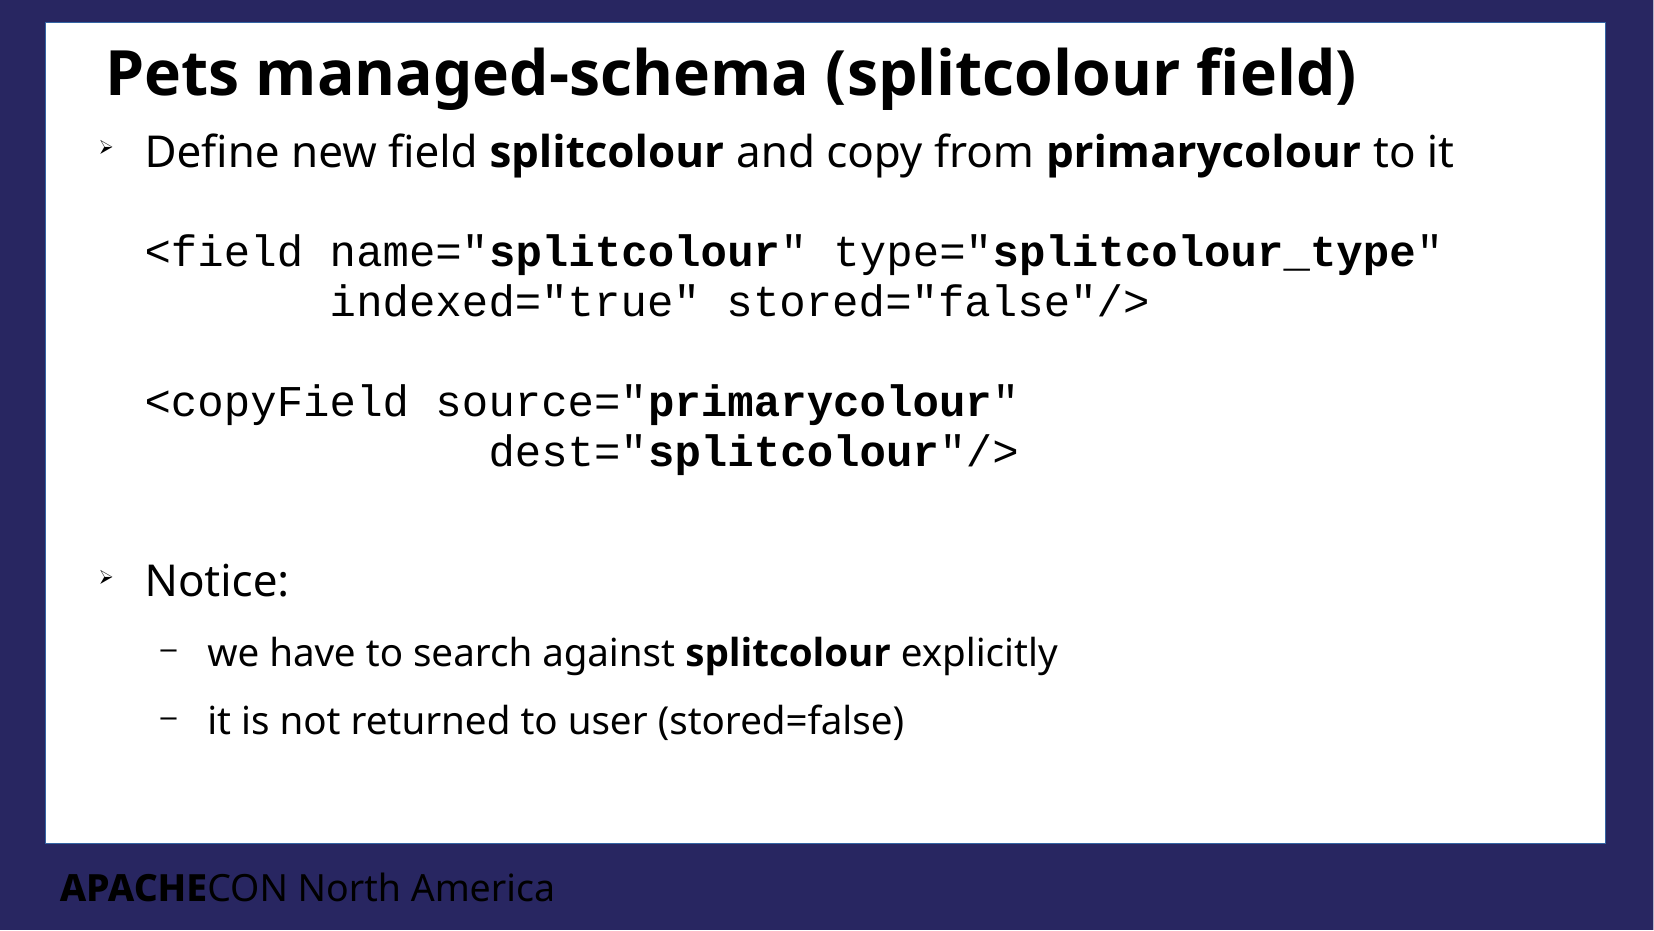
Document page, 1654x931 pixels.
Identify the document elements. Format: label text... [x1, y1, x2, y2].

title Pets managed-schema (splitcolour field) [105, 32, 1546, 110]
list Define new field splitcolour and copy from primarycolour to it <field name="splitcolour" type="splitcolour_type" indexed="true" stored="false"/> <copyField source="primarycolour" dest="splitcolour"/> Notice: we have to search against splitcolour explicitly it is not returned to user (stored=false) [82, 120, 1571, 757]
